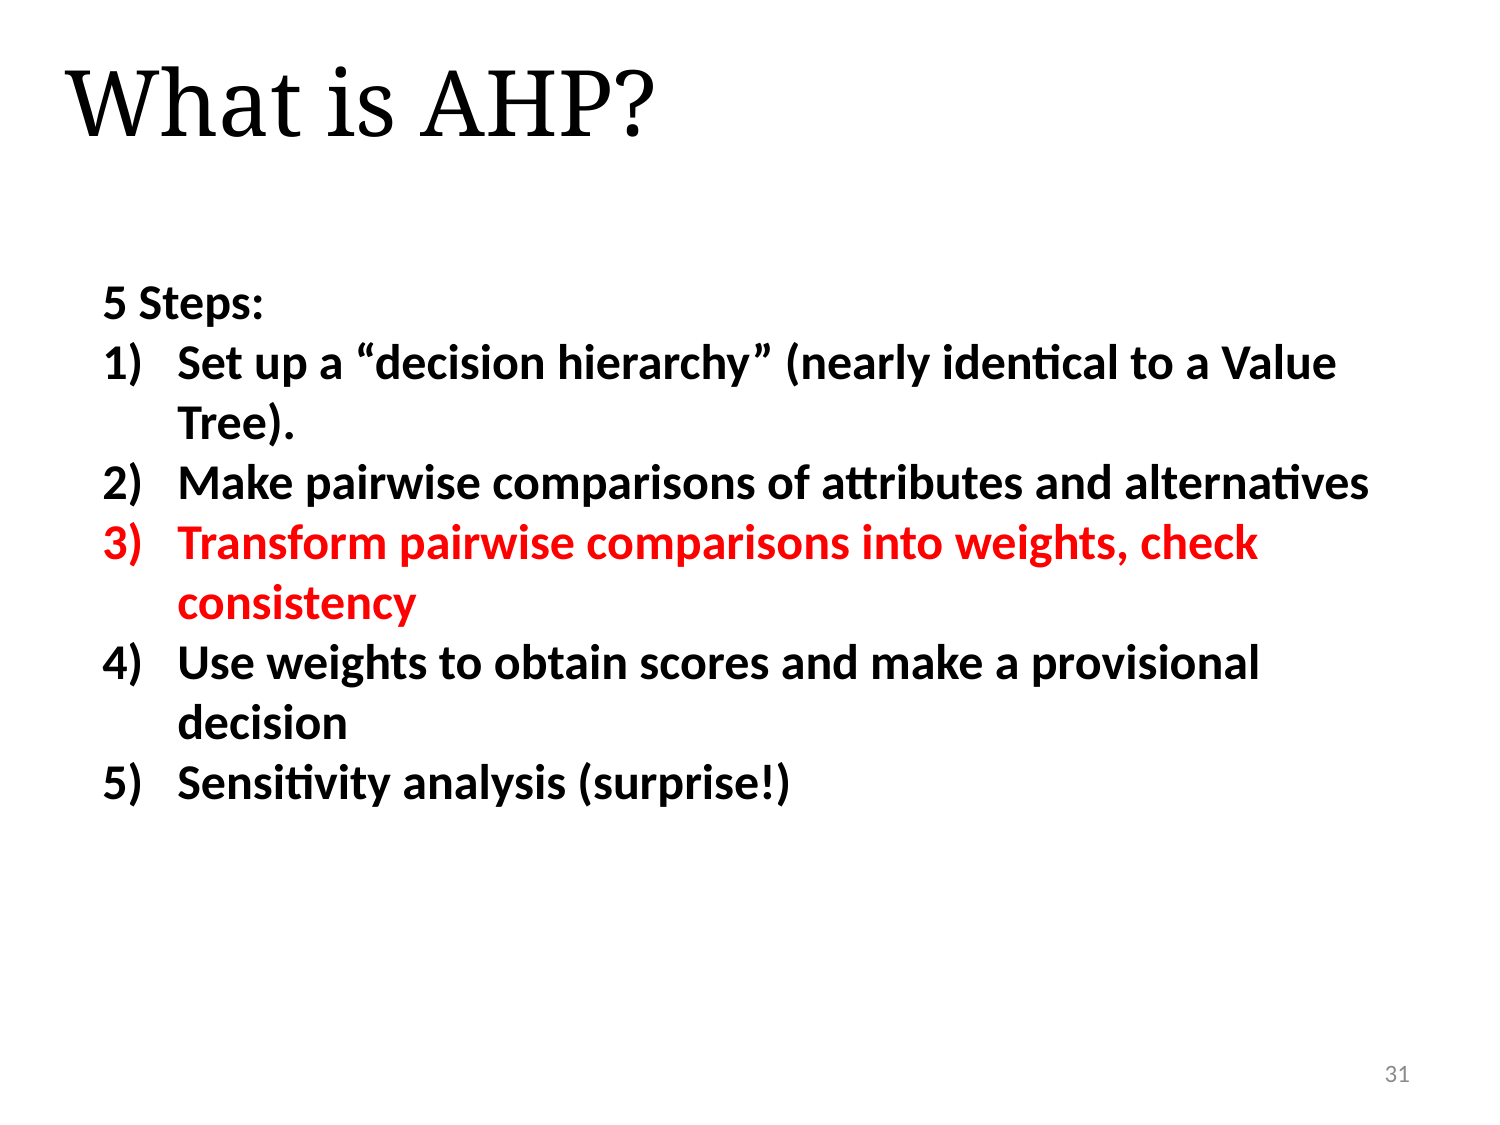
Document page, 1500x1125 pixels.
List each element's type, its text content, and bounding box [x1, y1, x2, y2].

text_box 5 Steps: Set up a “decision hierarchy” (nearly identical to a Value Tree). Make pairwise comparisons of attributes and alternatives Transform pairwise comparisons into weights, check consistency Use weights to obtain scores and make a provisional decision Sensitivity analysis (surprise!) [87, 262, 1413, 818]
text_box What is AHP? [50, 37, 825, 163]
slide_number <number> [1074, 1042, 1425, 1103]
